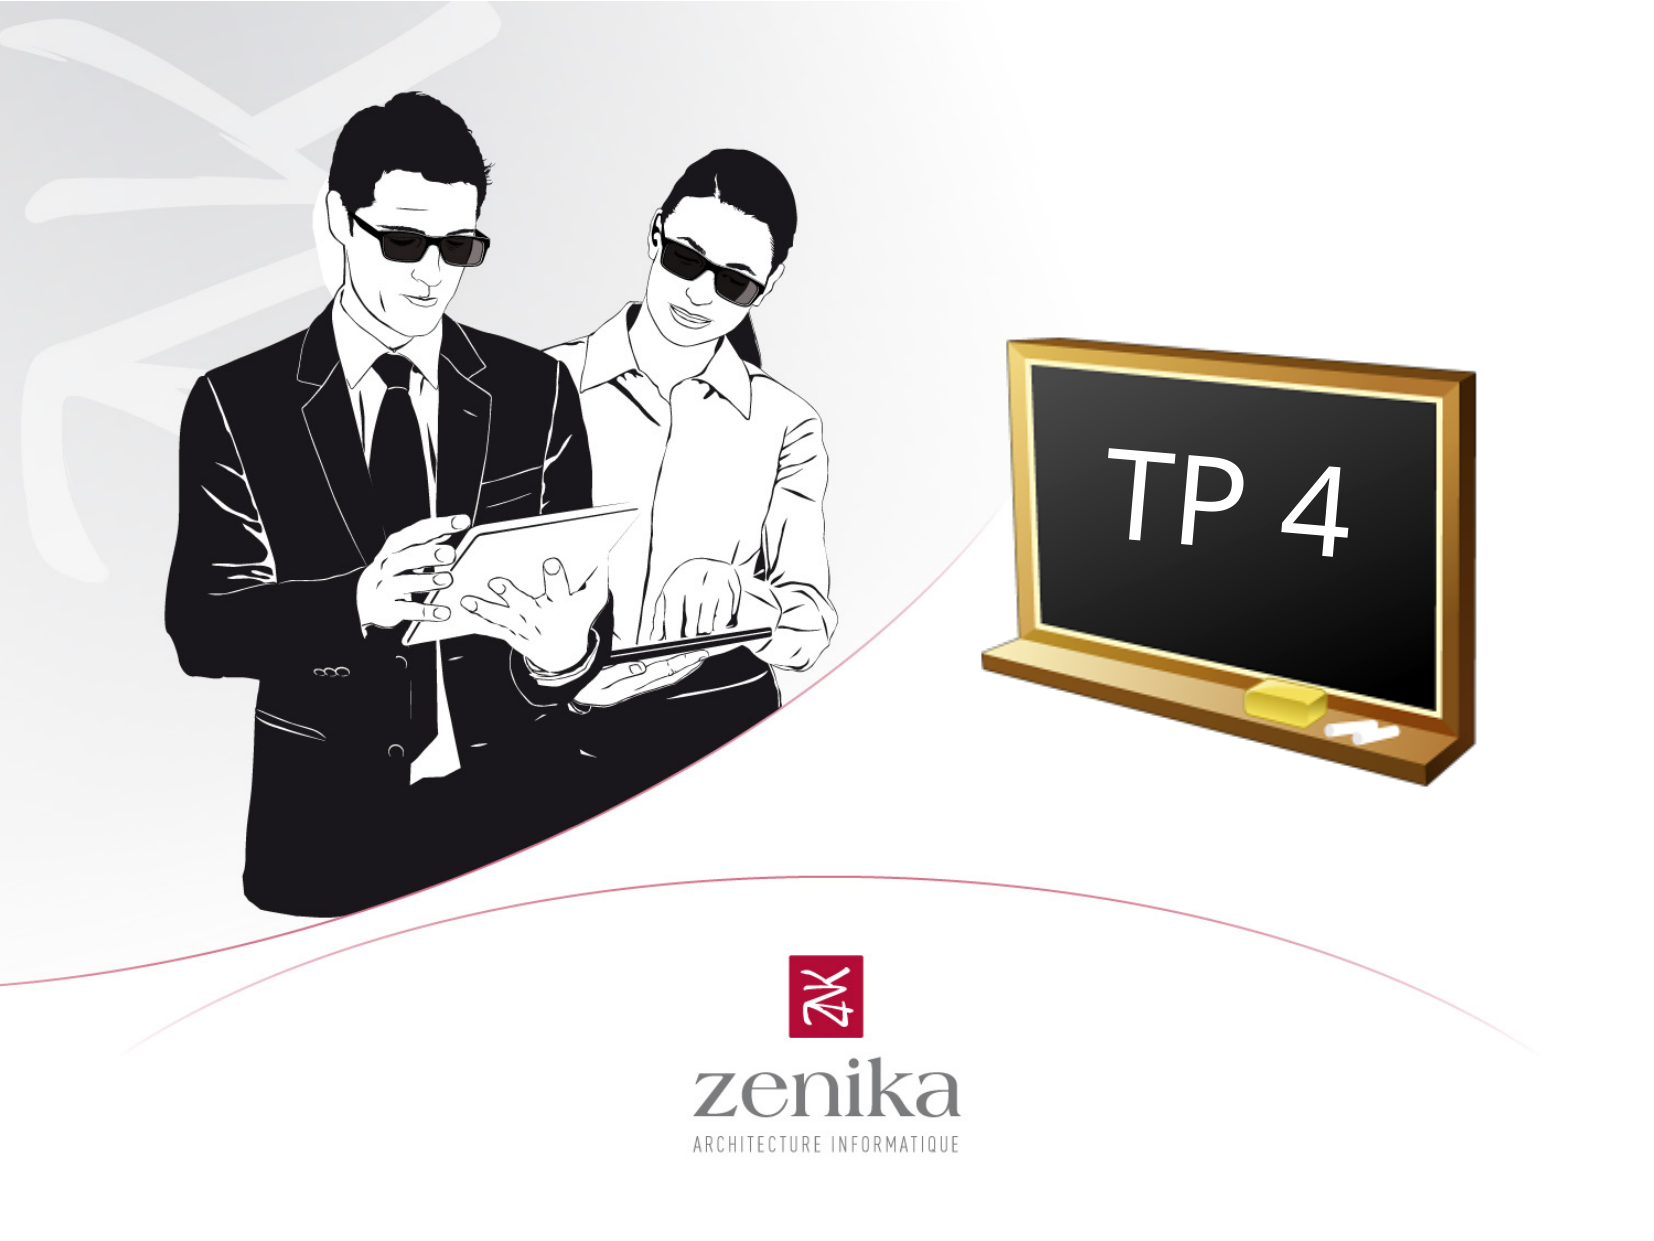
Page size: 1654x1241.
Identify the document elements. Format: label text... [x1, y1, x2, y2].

subtitle [885, 590, 1571, 875]
text_box TP 4 [1081, 395, 1391, 610]
picture [0, 1, 1652, 1241]
